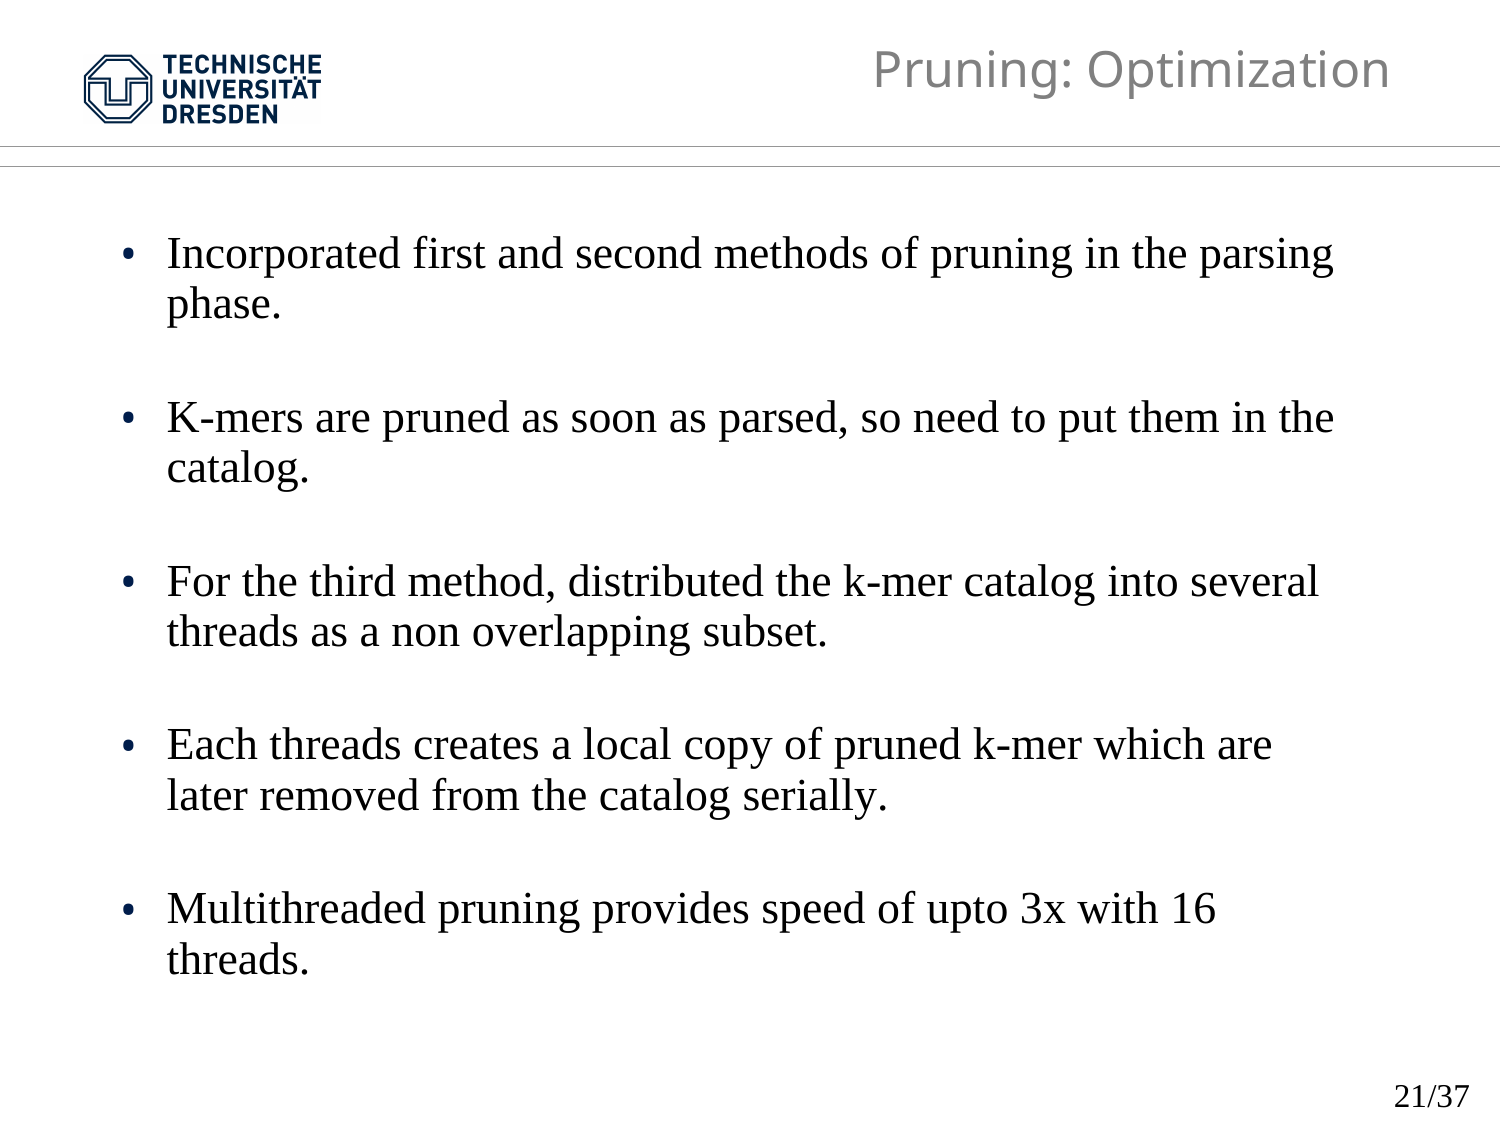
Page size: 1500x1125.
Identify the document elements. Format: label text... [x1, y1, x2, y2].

picture [83, 54, 321, 124]
text_box Incorporated first and second methods of pruning in the parsing phase. K-mers are pruned as soon as parsed, so need to put them in the catalog. For the third method, distributed the k-mer catalog into several threads as a non overlapping subset. Each threads creates a local copy of pruned k-mer which are later removed from the catalog serially. Multithreaded pruning provides speed of upto 3x with 16 threads. [30, 220, 1364, 1086]
title Pruning: Optimization [501, 0, 1392, 136]
